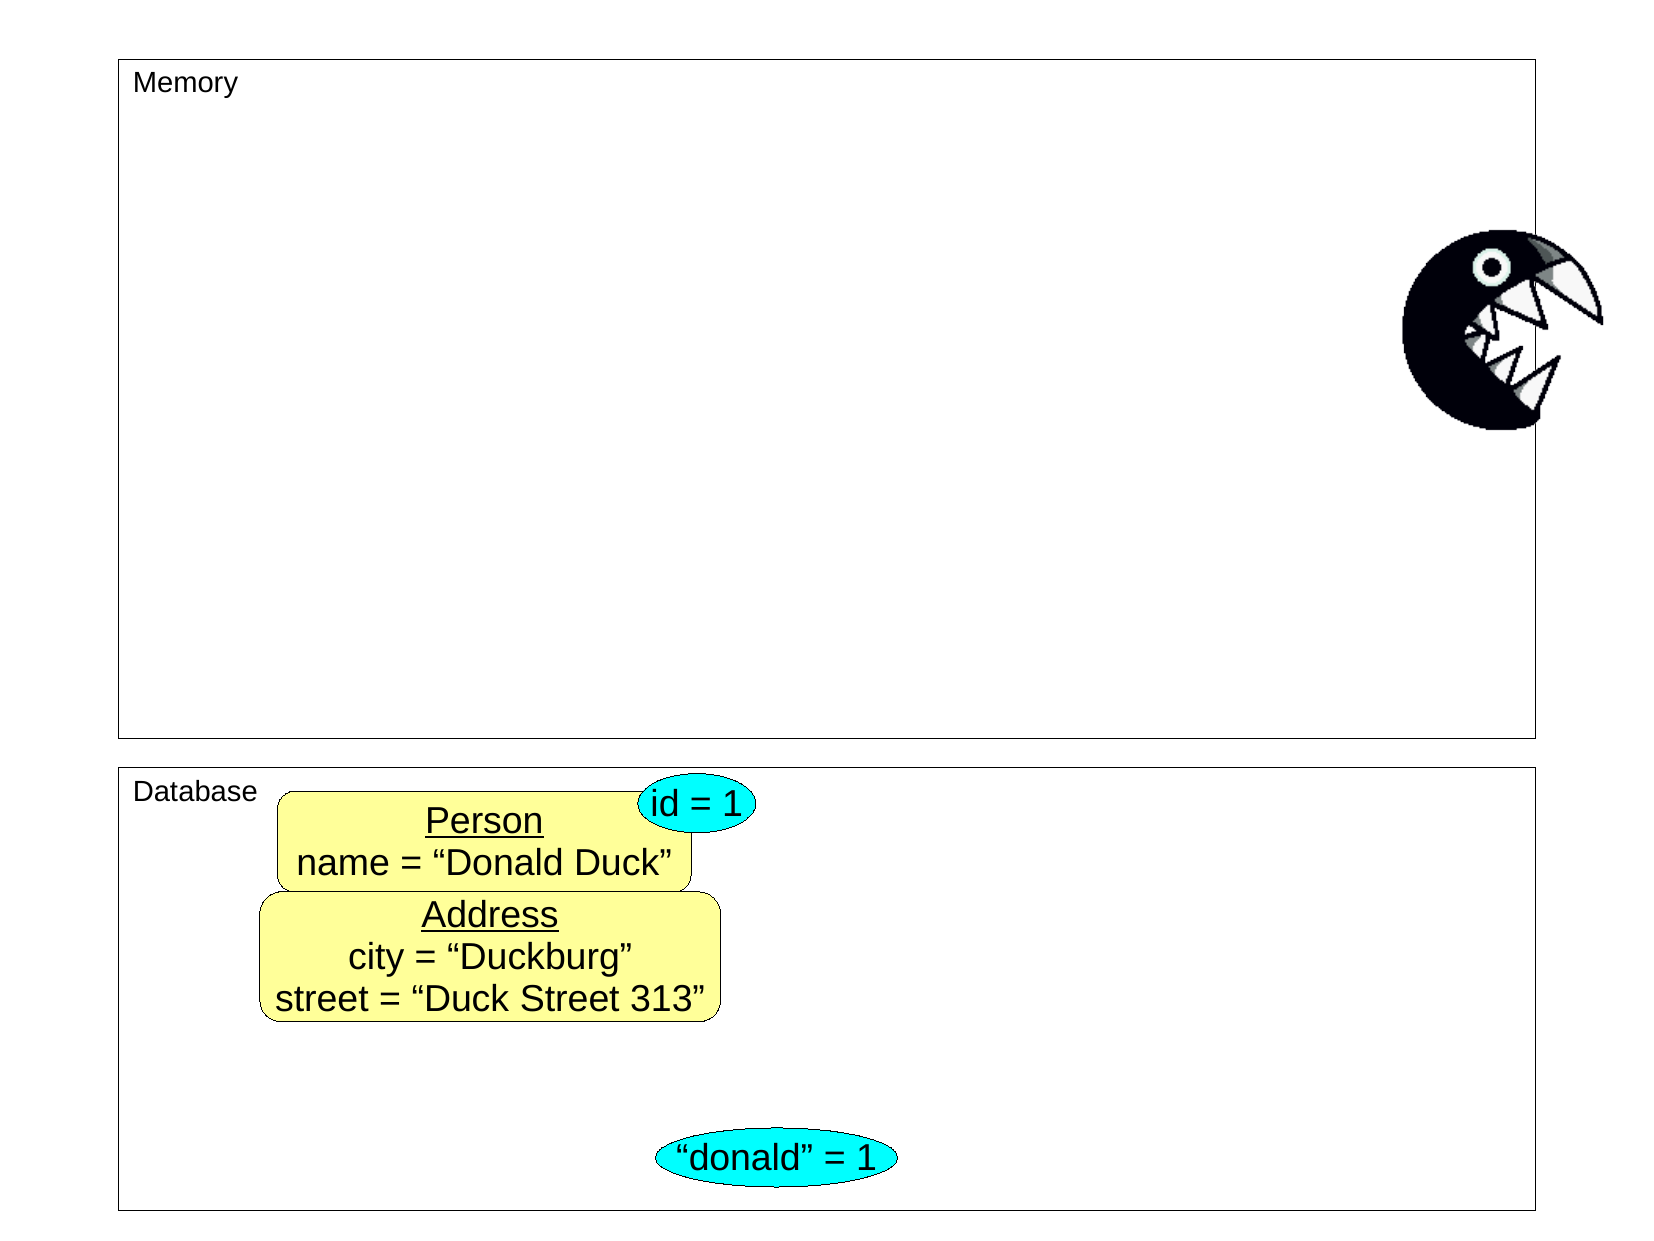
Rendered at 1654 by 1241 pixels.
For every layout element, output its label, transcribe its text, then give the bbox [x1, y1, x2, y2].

text_box “donald” = 1 [655, 1127, 898, 1188]
picture [1393, 216, 1610, 443]
text_box id = 1 [637, 773, 756, 833]
text_box Database [118, 767, 1536, 1211]
text_box Address city = “Duckburg” street = “Duck Street 313” [259, 891, 721, 1022]
text_box Memory [118, 59, 1536, 739]
text_box Person name = “Donald Duck” [277, 791, 692, 891]
